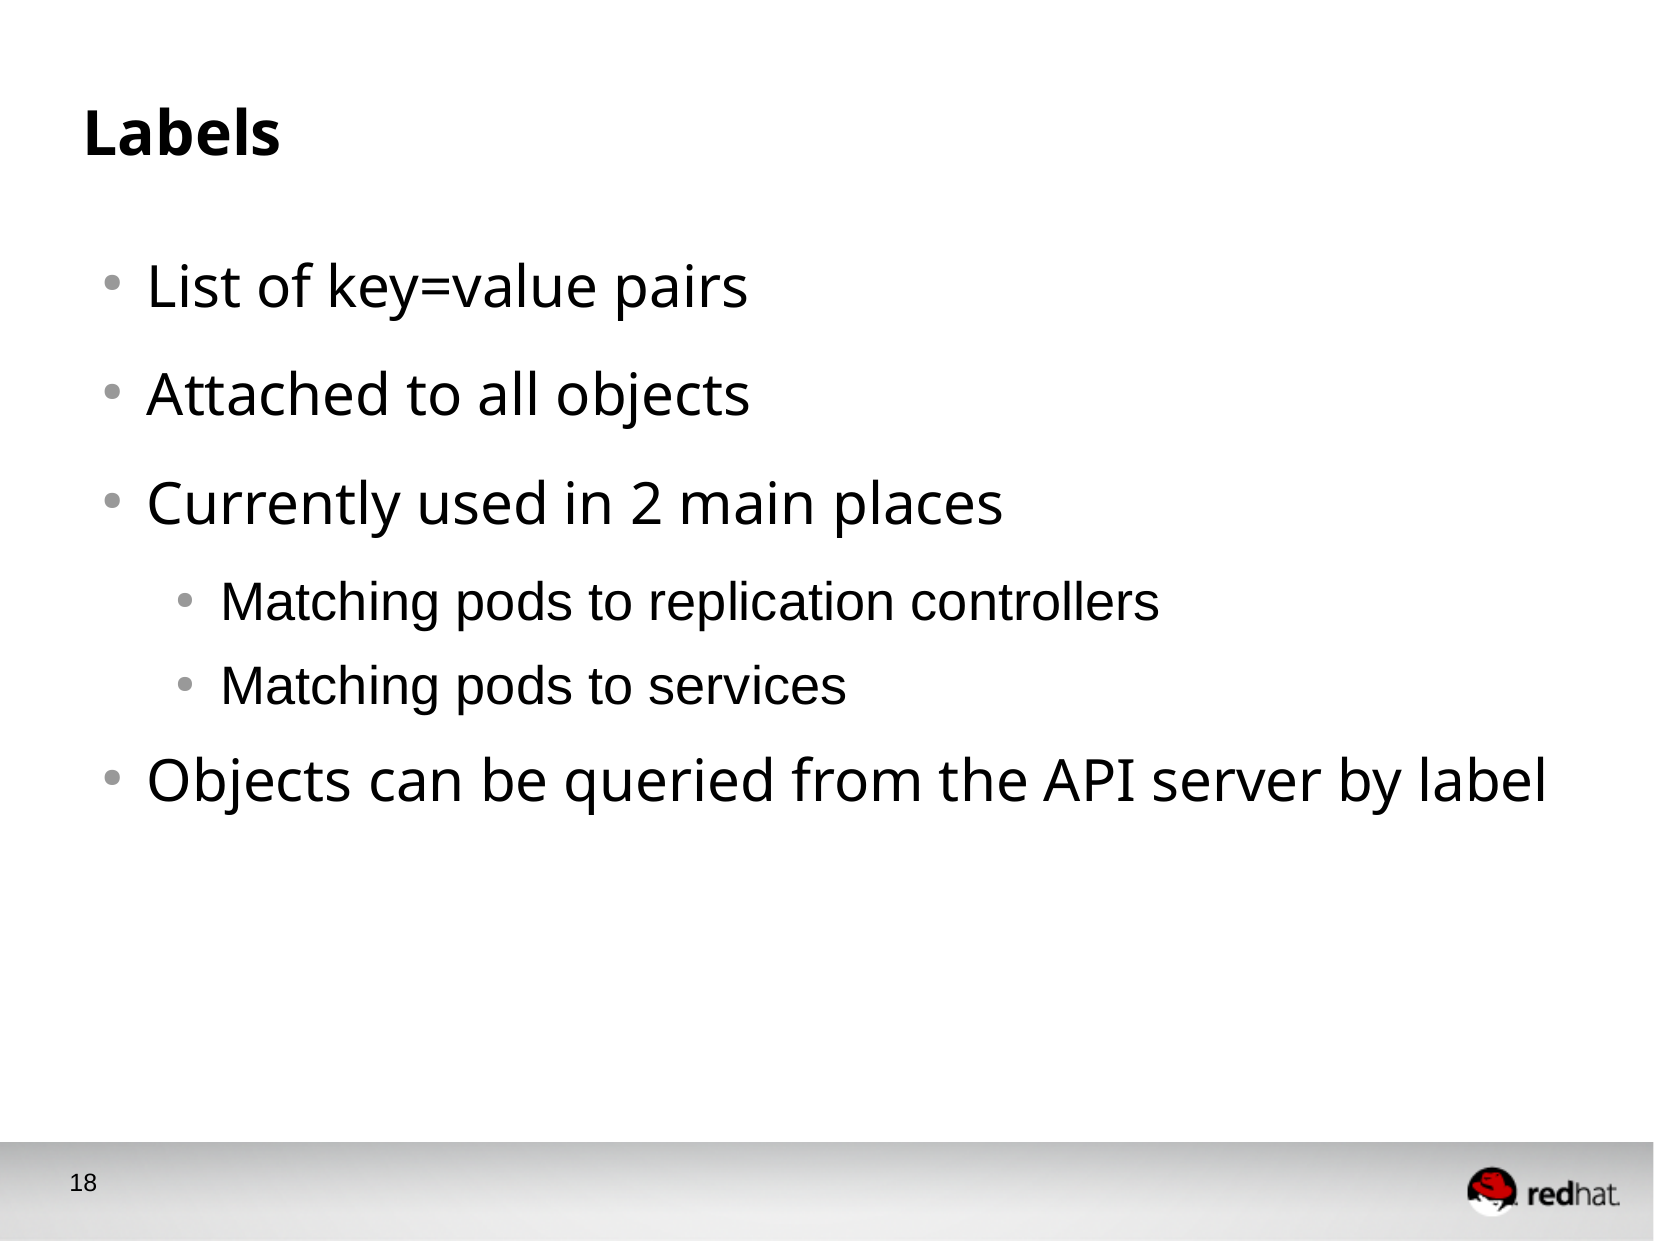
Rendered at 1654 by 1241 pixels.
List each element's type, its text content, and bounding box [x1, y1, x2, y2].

list List of key=value pairs Attached to all objects Currently used in 2 main places Matching pods to replication controllers Matching pods to services Objects can be queried from the API server by label [86, 244, 1576, 1039]
picture [0, 1142, 1654, 1241]
title Labels [82, 37, 1571, 226]
